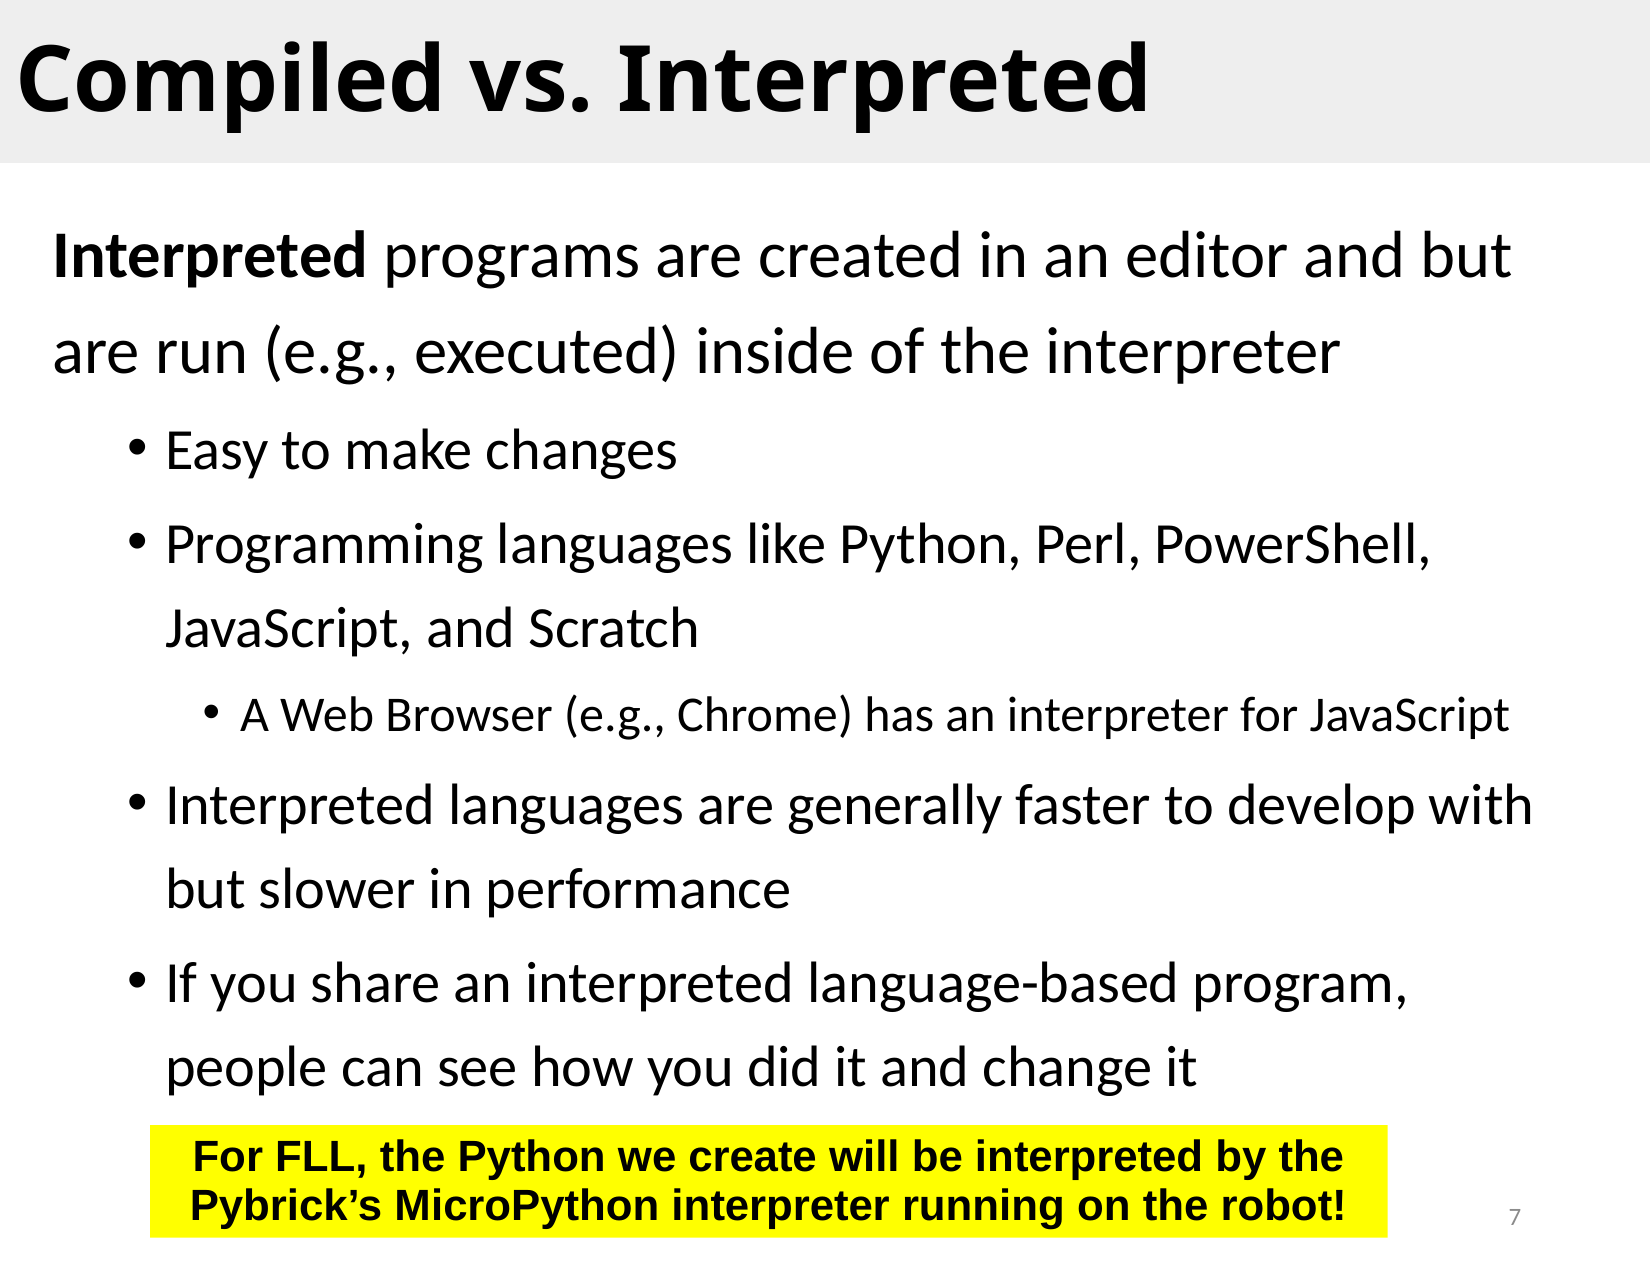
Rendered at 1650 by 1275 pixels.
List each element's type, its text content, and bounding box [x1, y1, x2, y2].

title Compiled vs. Interpreted [0, 0, 1650, 163]
text_box For FLL, the Python we create will be interpreted by the Pybrick’s MicroPython interpreter running on the robot! [150, 1125, 1388, 1238]
list Interpreted programs are created in an editor and but are run (e.g., executed) inside of the interpreter Easy to make changes Programming languages like Python, Perl, PowerShell, JavaScript, and Scratch A Web Browser (e.g., Chrome) has an interpreter for JavaScript Interpreted languages are generally faster to develop with but slower in performance If you share an interpreted language-based program, people can see how you did it and change it [37, 187, 1595, 1126]
